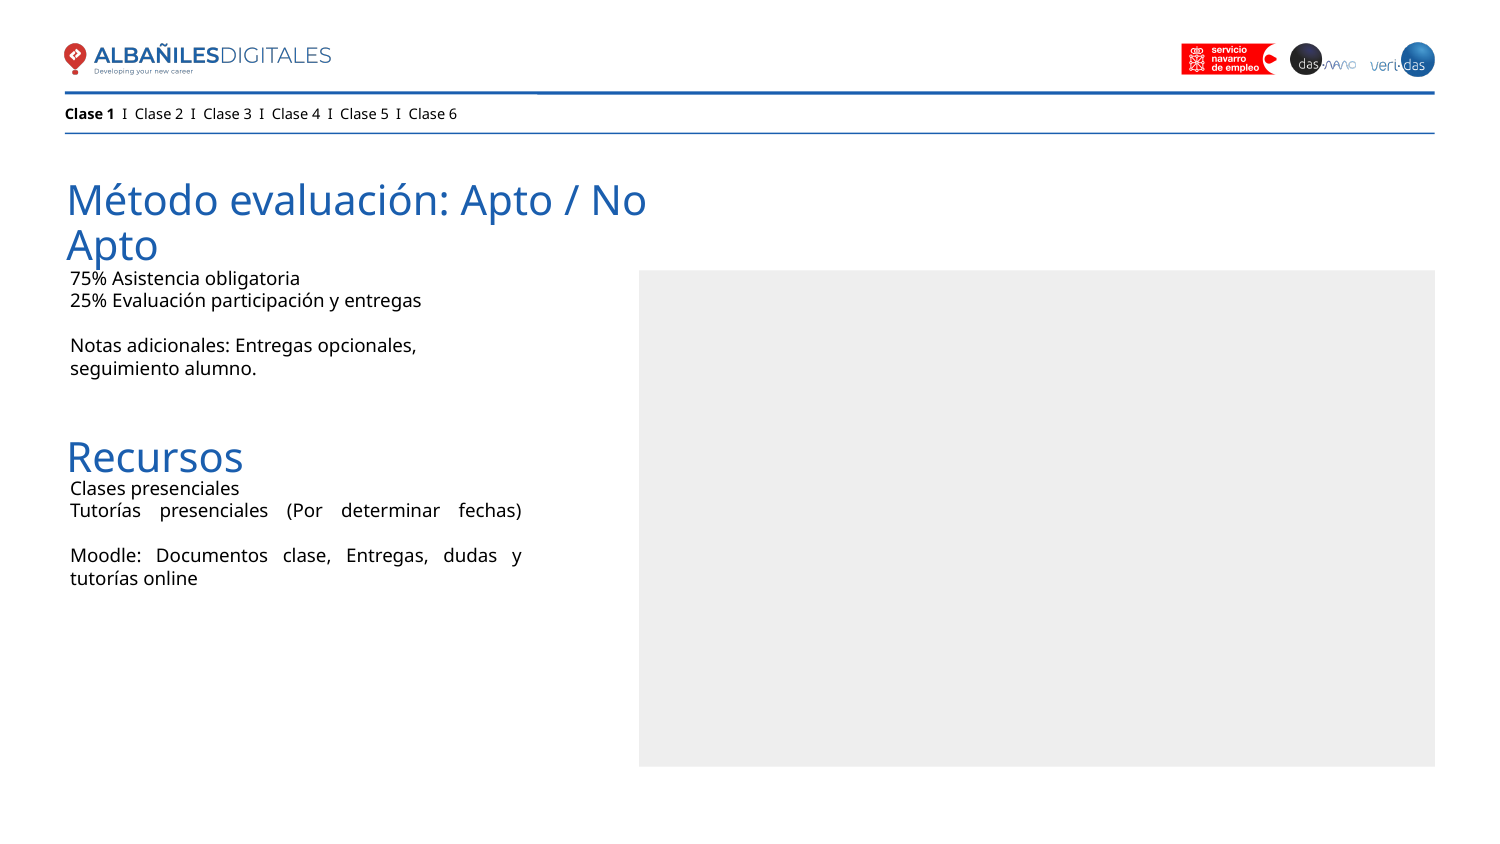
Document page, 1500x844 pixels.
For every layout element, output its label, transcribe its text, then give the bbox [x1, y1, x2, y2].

picture [1181, 43, 1277, 75]
text_box Clase 1 I Clase 2 I Clase 3 I Clase 4 I Clase 5 I Clase 6 [64, 104, 1435, 123]
picture [1370, 42, 1435, 77]
text_box Método evaluación: Apto / No Apto [66, 179, 728, 270]
text_box 75% Asistencia obligatoria 25% Evaluación participación y entregas Notas adicionales: Entregas opcionales, seguimiento alumno. [70, 266, 521, 425]
text_box Clases presenciales Tutorías presenciales (Por determinar fechas) Moodle: Documentos clase, Entregas, dudas y tutorías online [70, 476, 521, 657]
text_box [639, 270, 1435, 767]
picture [64, 43, 332, 75]
text_box Recursos [66, 436, 728, 482]
picture [1290, 43, 1356, 75]
